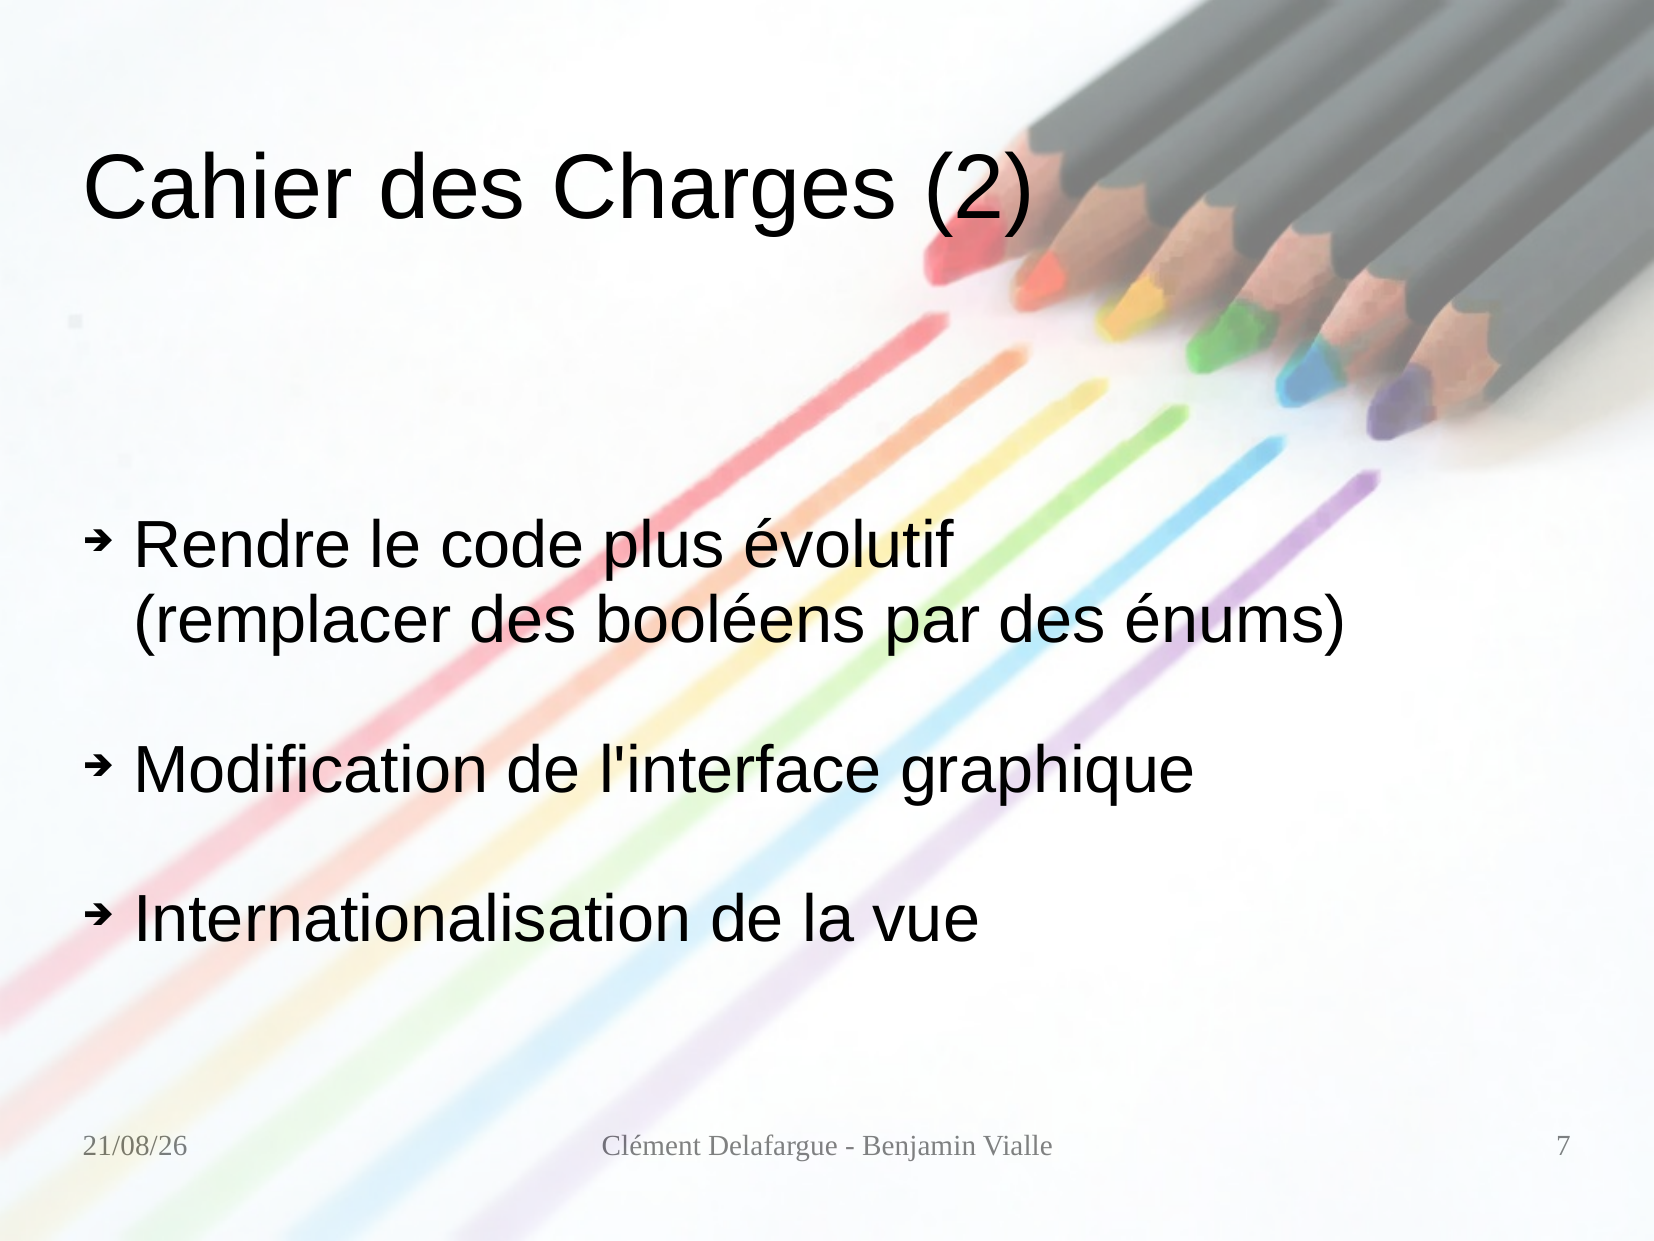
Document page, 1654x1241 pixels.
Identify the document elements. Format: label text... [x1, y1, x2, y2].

subtitle Rendre le code plus évolutif (remplacer des booléens par des énums) Modification de l'interface graphique Internationalisation de la vue [82, 361, 1571, 1102]
picture [962, 1141, 975, 1155]
picture [811, 1142, 824, 1155]
picture [743, 1135, 750, 1155]
picture [112, 1136, 120, 1155]
picture [730, 1141, 741, 1155]
picture [630, 1141, 641, 1155]
picture [774, 1141, 786, 1155]
picture [666, 1141, 677, 1155]
picture [895, 1141, 908, 1155]
picture [709, 1136, 728, 1155]
picture [100, 1136, 110, 1155]
picture [982, 1136, 1003, 1155]
picture [918, 1141, 930, 1155]
picture [825, 1141, 836, 1155]
picture [679, 1141, 692, 1155]
title Cahier des Charges (2) [82, 56, 1093, 318]
picture [602, 1136, 619, 1155]
picture [643, 1141, 664, 1155]
picture [764, 1134, 773, 1155]
picture [121, 1136, 133, 1155]
picture [1003, 1142, 1010, 1155]
picture [159, 1136, 171, 1155]
picture [692, 1139, 700, 1155]
picture [882, 1141, 893, 1155]
picture [136, 1136, 148, 1155]
picture [173, 1136, 186, 1155]
picture [954, 1142, 961, 1155]
picture [83, 1136, 95, 1155]
picture [1011, 1141, 1023, 1155]
picture [796, 1140, 809, 1161]
picture [931, 1141, 952, 1155]
picture [1040, 1141, 1051, 1155]
picture [787, 1141, 795, 1155]
picture [863, 1136, 880, 1155]
picture [1024, 1135, 1031, 1155]
picture [622, 1135, 629, 1155]
picture [149, 1136, 157, 1155]
picture [1032, 1135, 1039, 1155]
picture [908, 1142, 914, 1161]
picture [1558, 1136, 1570, 1155]
picture [751, 1141, 763, 1155]
